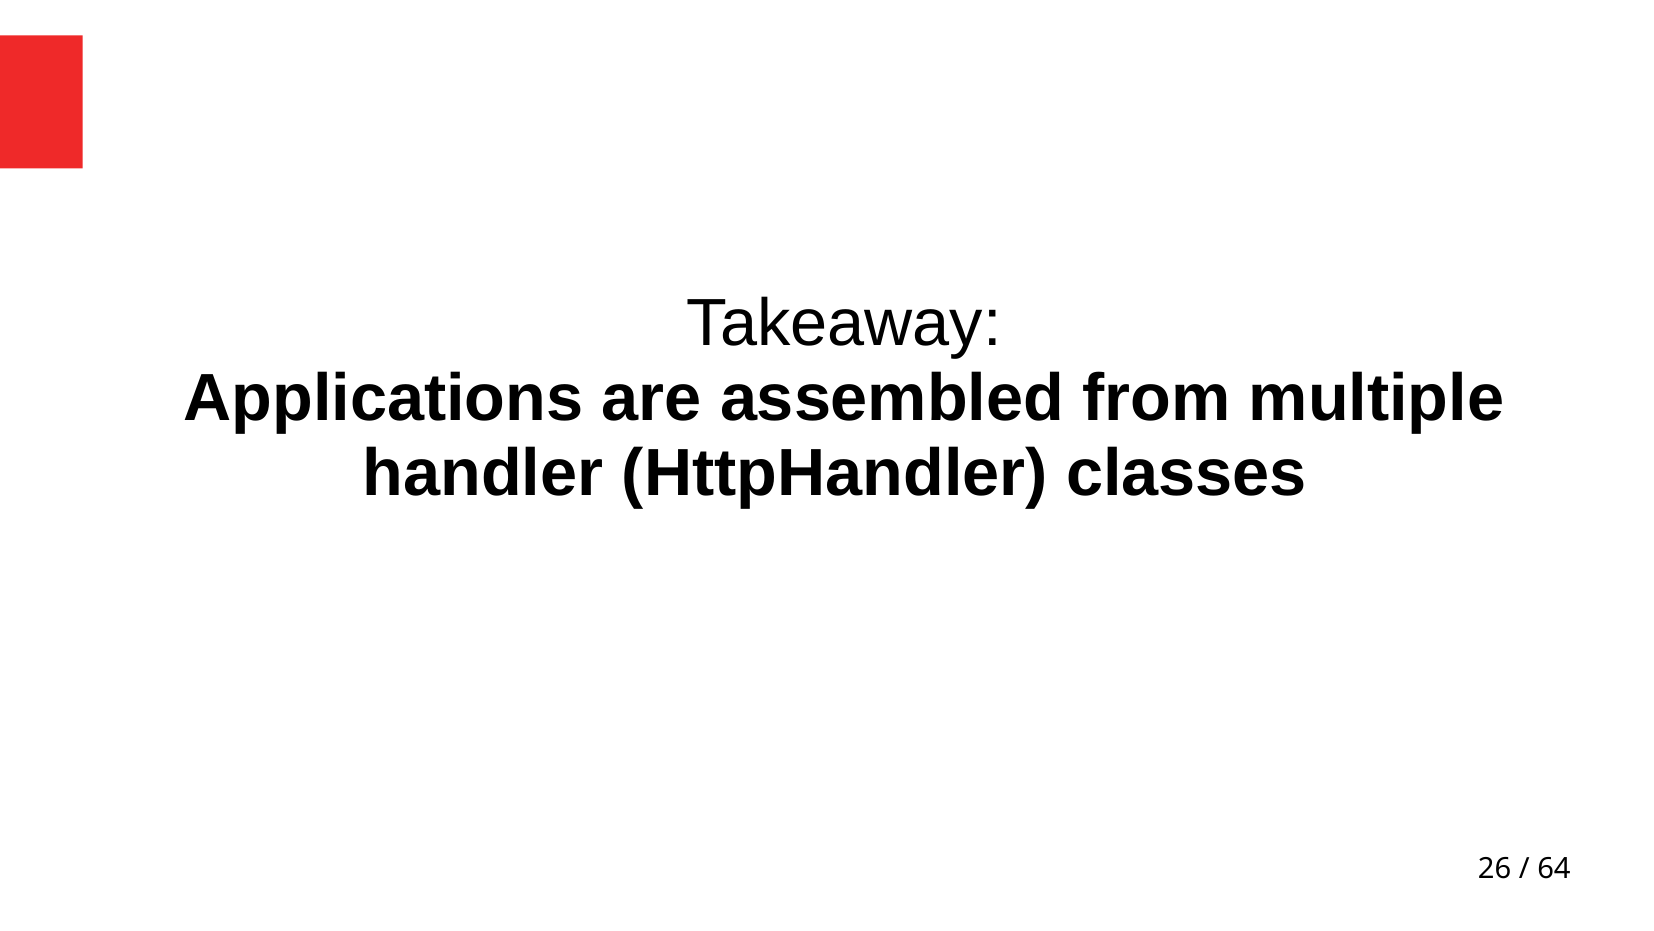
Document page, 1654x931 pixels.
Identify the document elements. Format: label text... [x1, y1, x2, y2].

subtitle Takeaway: Applications are assembled from multiple handler (HttpHandler) classes [118, 37, 1571, 758]
